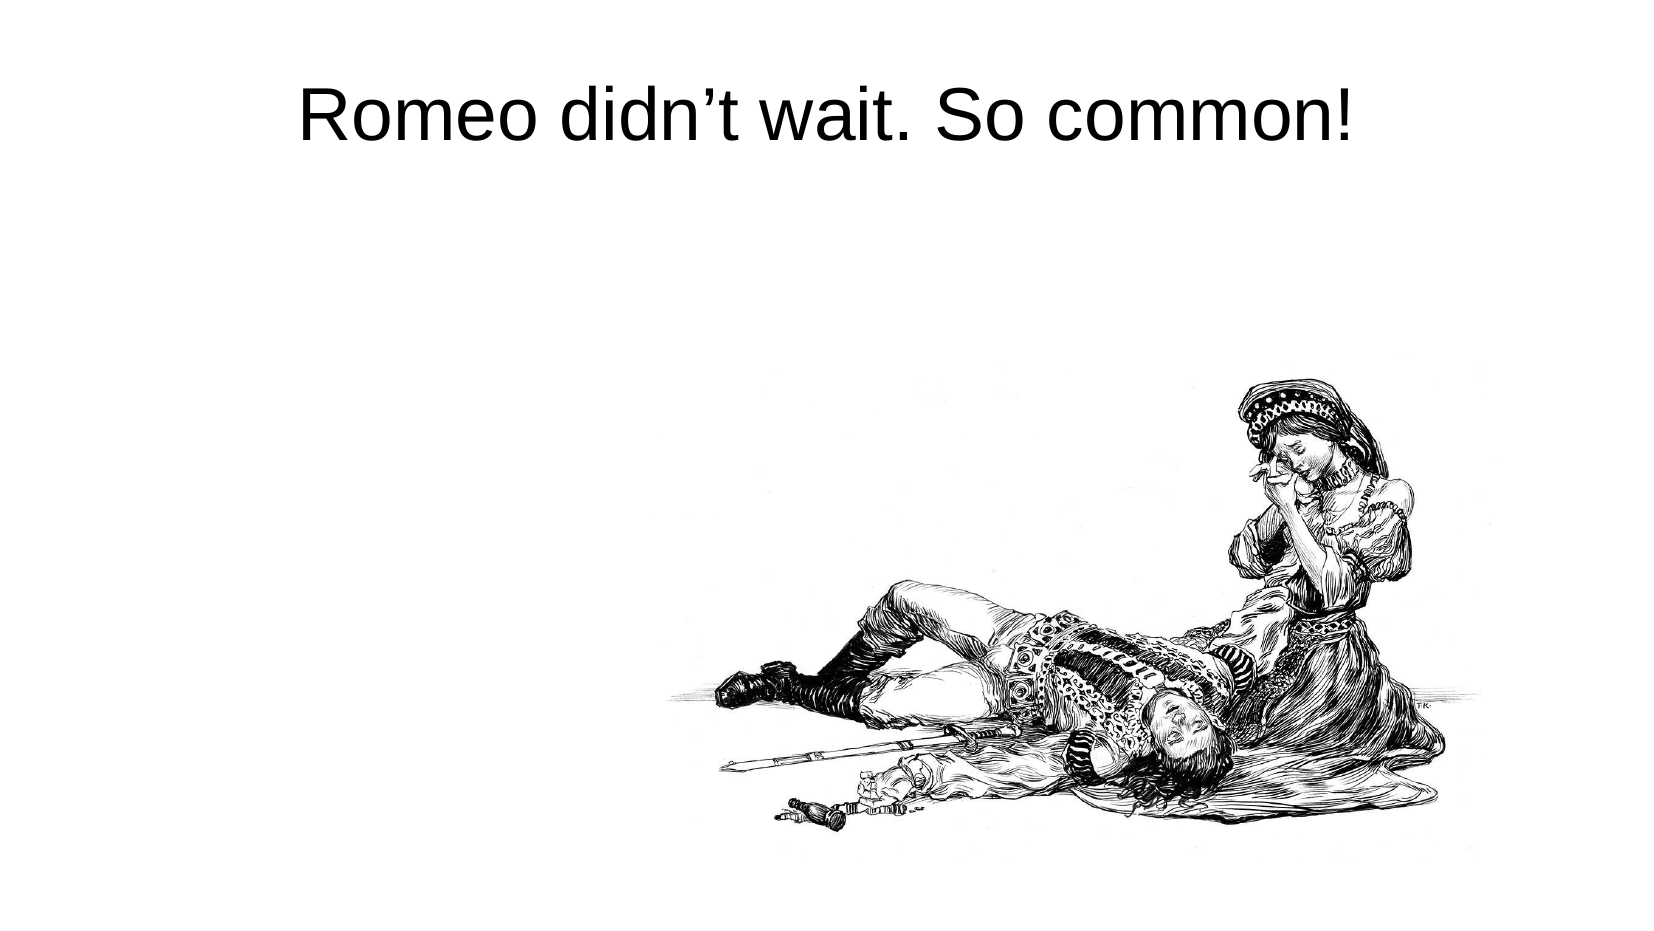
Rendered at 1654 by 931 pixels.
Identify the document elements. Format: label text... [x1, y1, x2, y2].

picture [650, 354, 1501, 860]
title Romeo didn’t wait. So common! [82, 30, 1571, 199]
